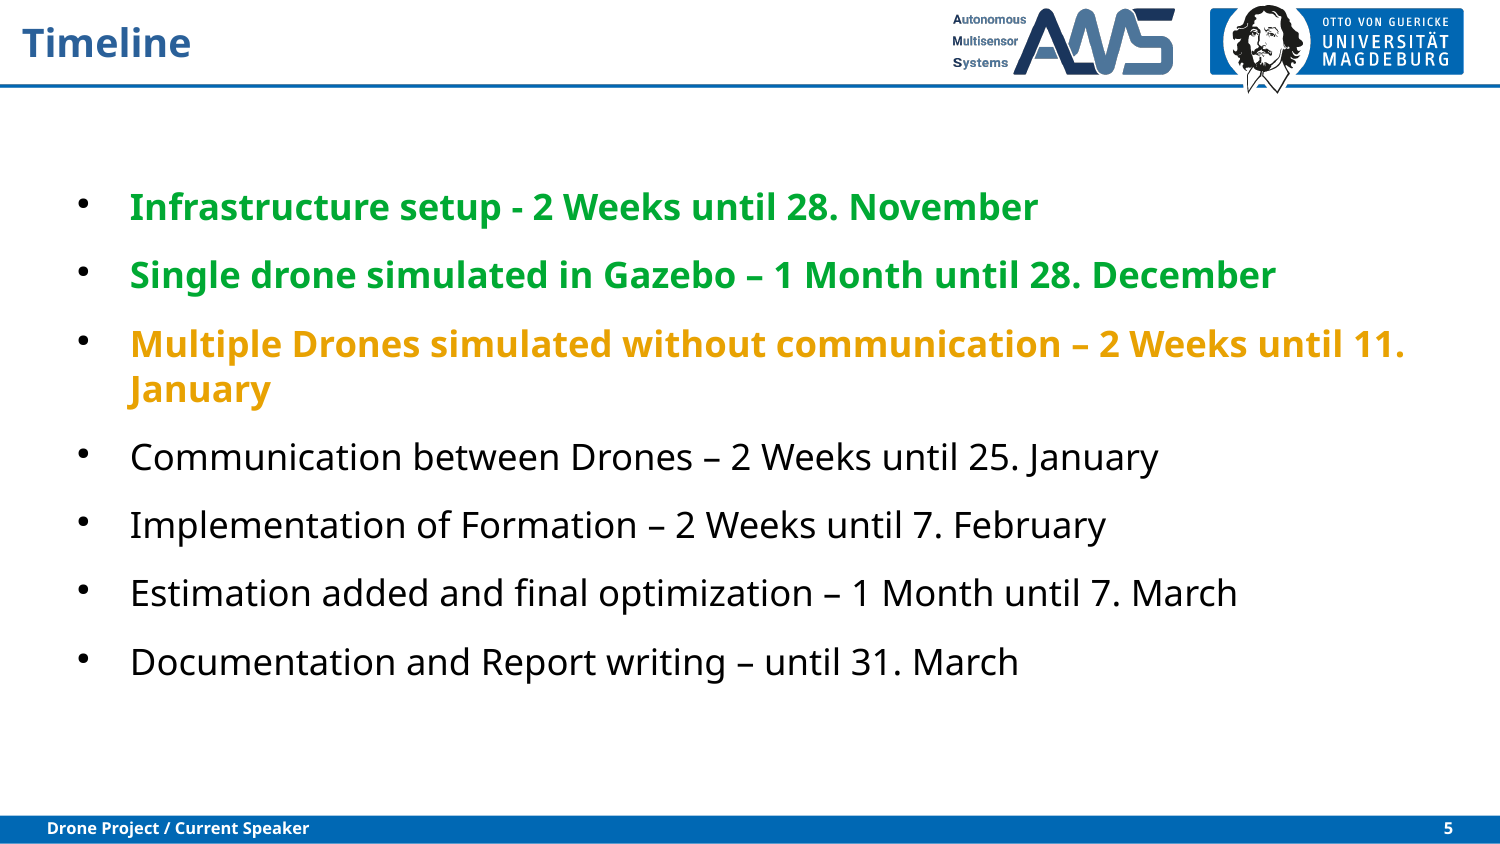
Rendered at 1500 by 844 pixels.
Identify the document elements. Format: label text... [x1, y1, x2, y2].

list Infrastructure setup - 2 Weeks until 28. November Single drone simulated in Gazebo – 1 Month until 28. December Multiple Drones simulated without communication – 2 Weeks until 11. January Communication between Drones – 2 Weeks until 25. January Implementation of Formation – 2 Weeks until 7. February Estimation added and final optimization – 1 Month until 7. March Documentation and Report writing – until 31. March [59, 184, 1441, 721]
title Timeline [0, 0, 943, 86]
picture [0, 0, 1500, 103]
